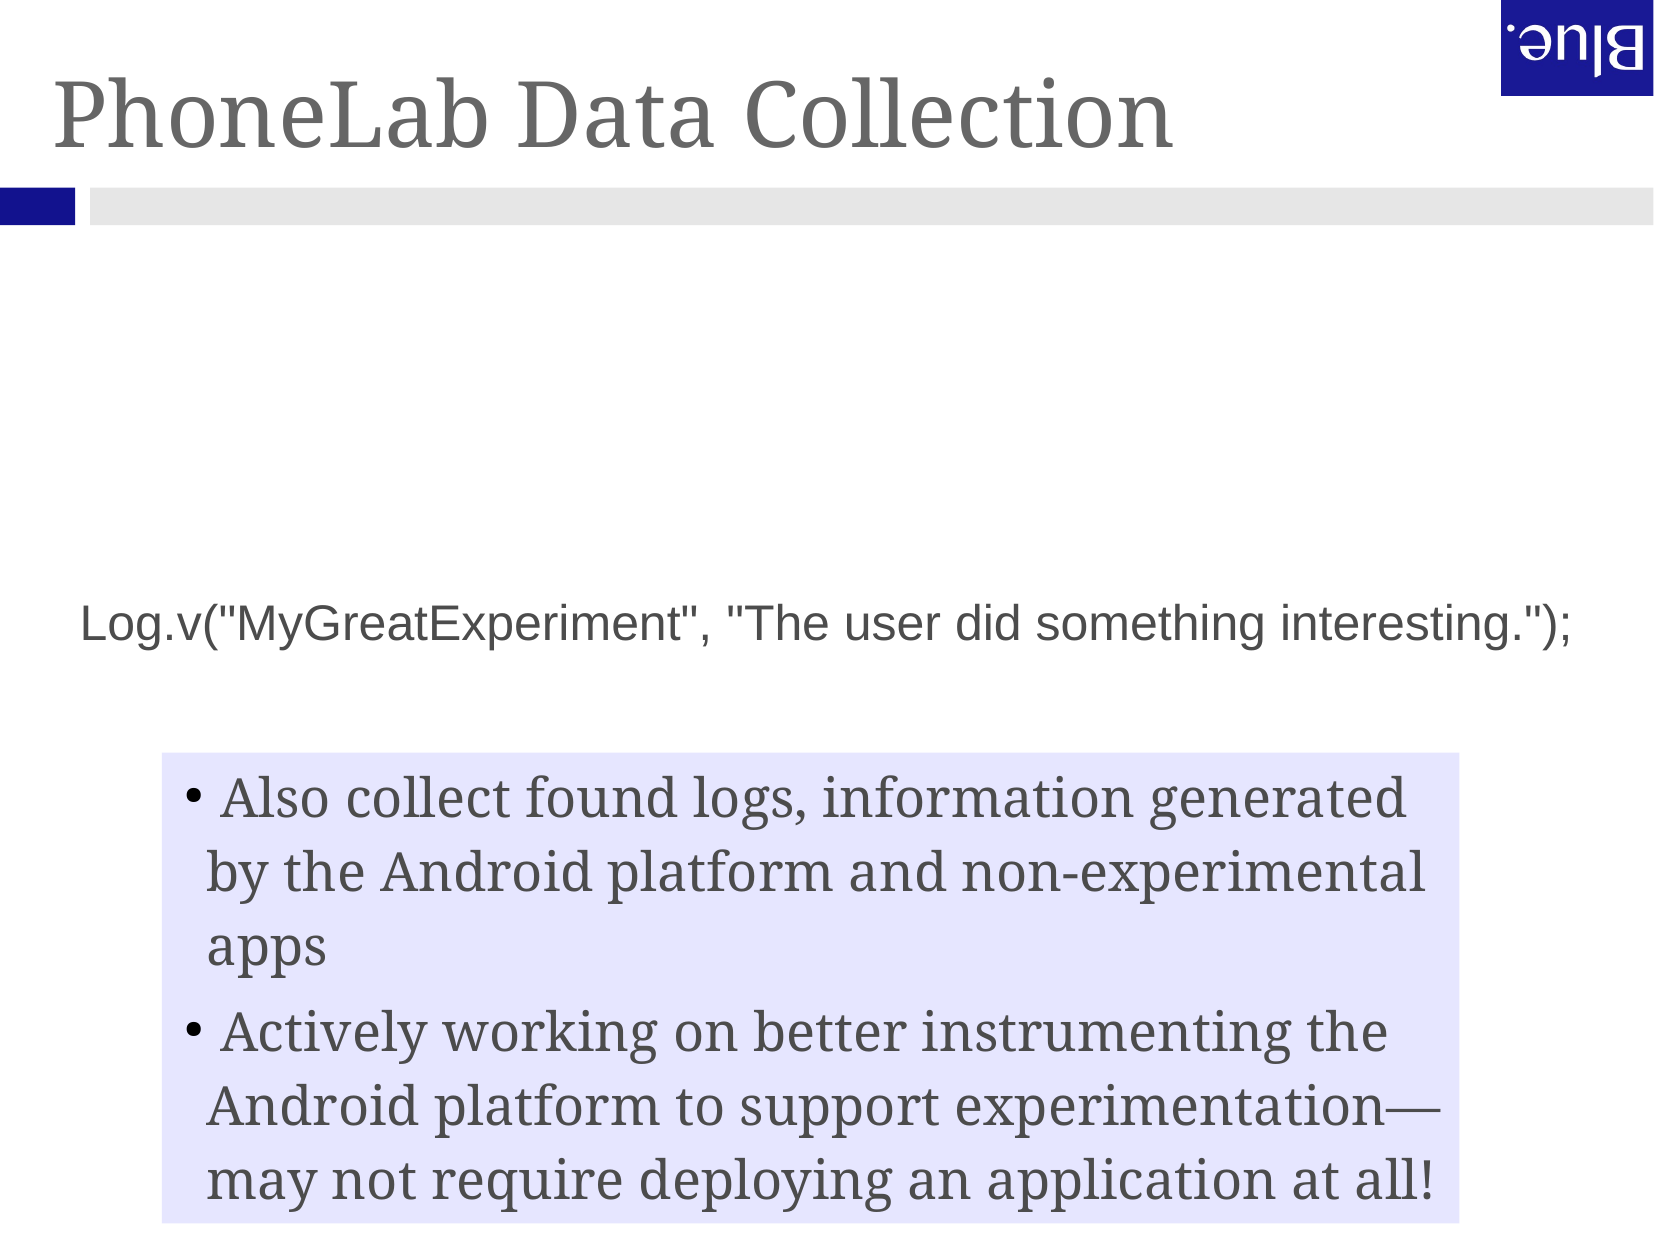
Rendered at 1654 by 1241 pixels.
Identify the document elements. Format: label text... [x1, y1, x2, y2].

picture [1501, 0, 1654, 96]
title PhoneLab Data Collection [37, 37, 1613, 188]
text_box Also collect found logs, information generated by the Android platform and non-experimental apps Actively working on better instrumenting the Android platform to support experimentation—may not require deploying an application at all! [161, 752, 1460, 1077]
text_box Log.v("MyGreatExperiment", "The user did something interesting."); [64, 587, 1589, 653]
